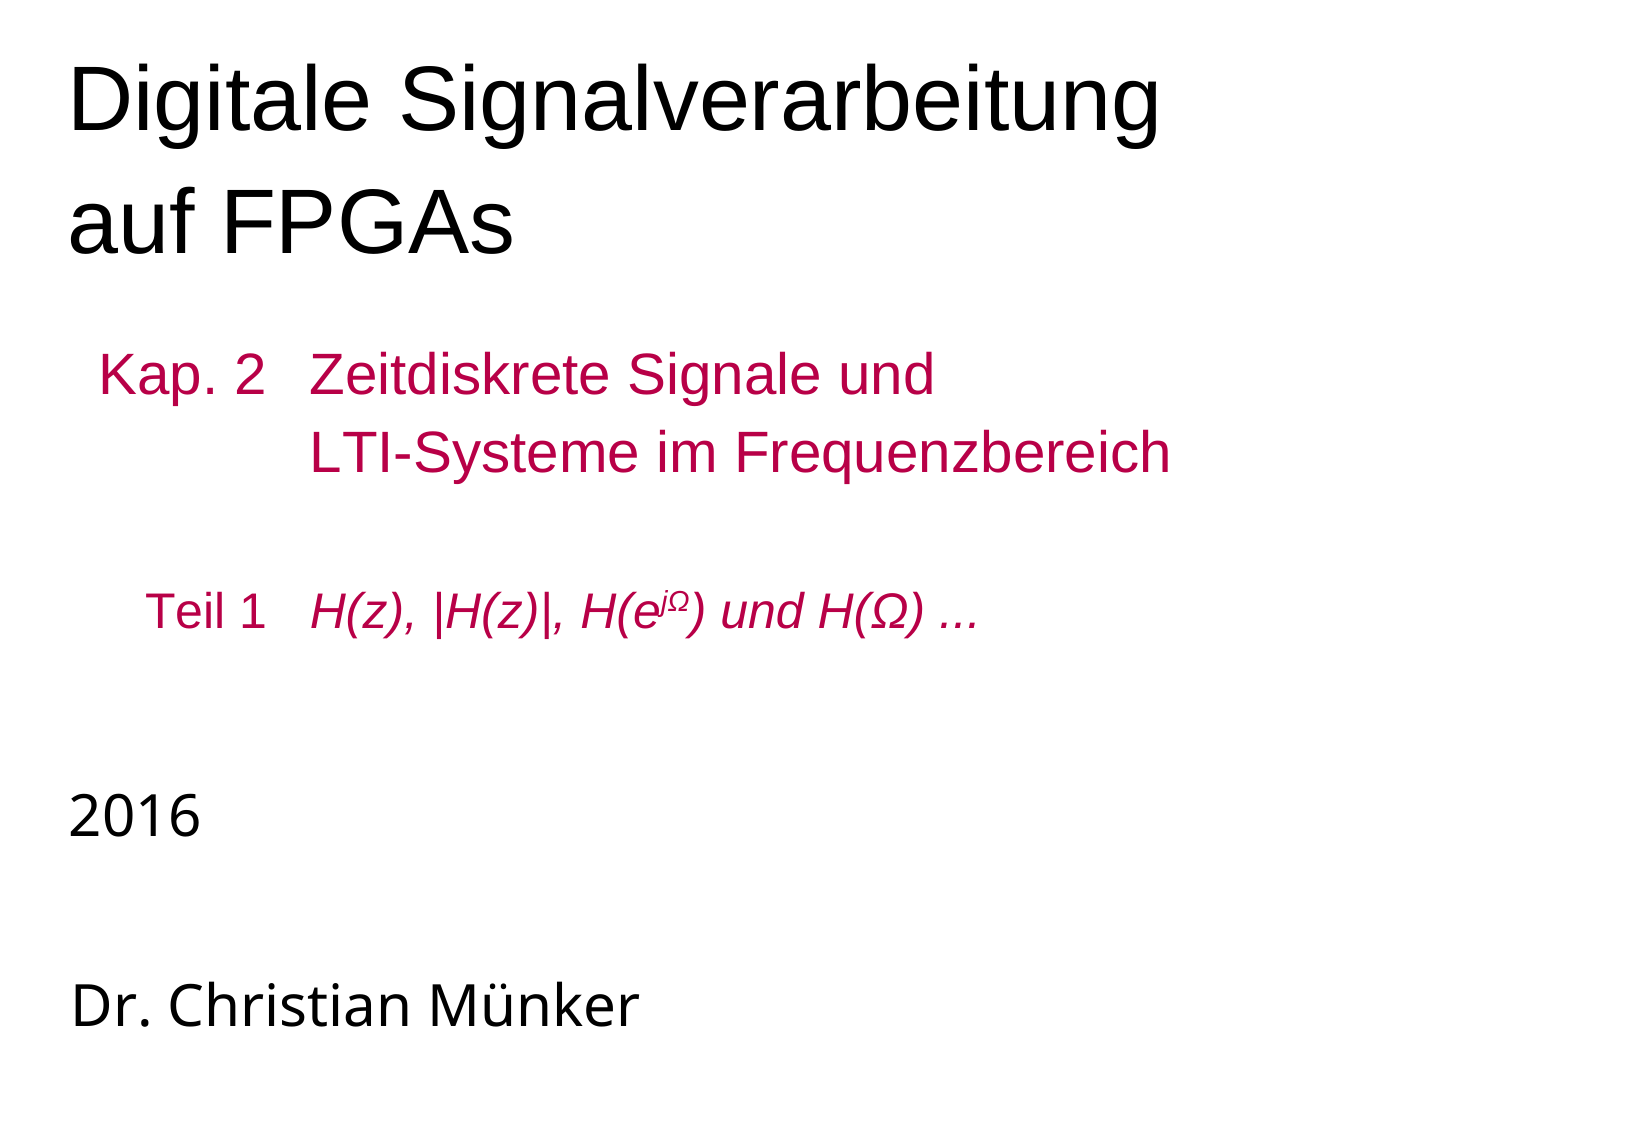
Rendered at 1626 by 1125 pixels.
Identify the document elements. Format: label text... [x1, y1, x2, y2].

subtitle 2016 Dr. Christian Münker [68, 781, 1532, 1021]
title Digitale Signalverarbeitung auf FPGAs Kap. 2 Zeitdiskrete Signale und LTI-Systeme im Frequenzbereich Teil 1 H(z), |H(z)|, H(ejΩ) und H(Ω) ... [67, 37, 1365, 695]
